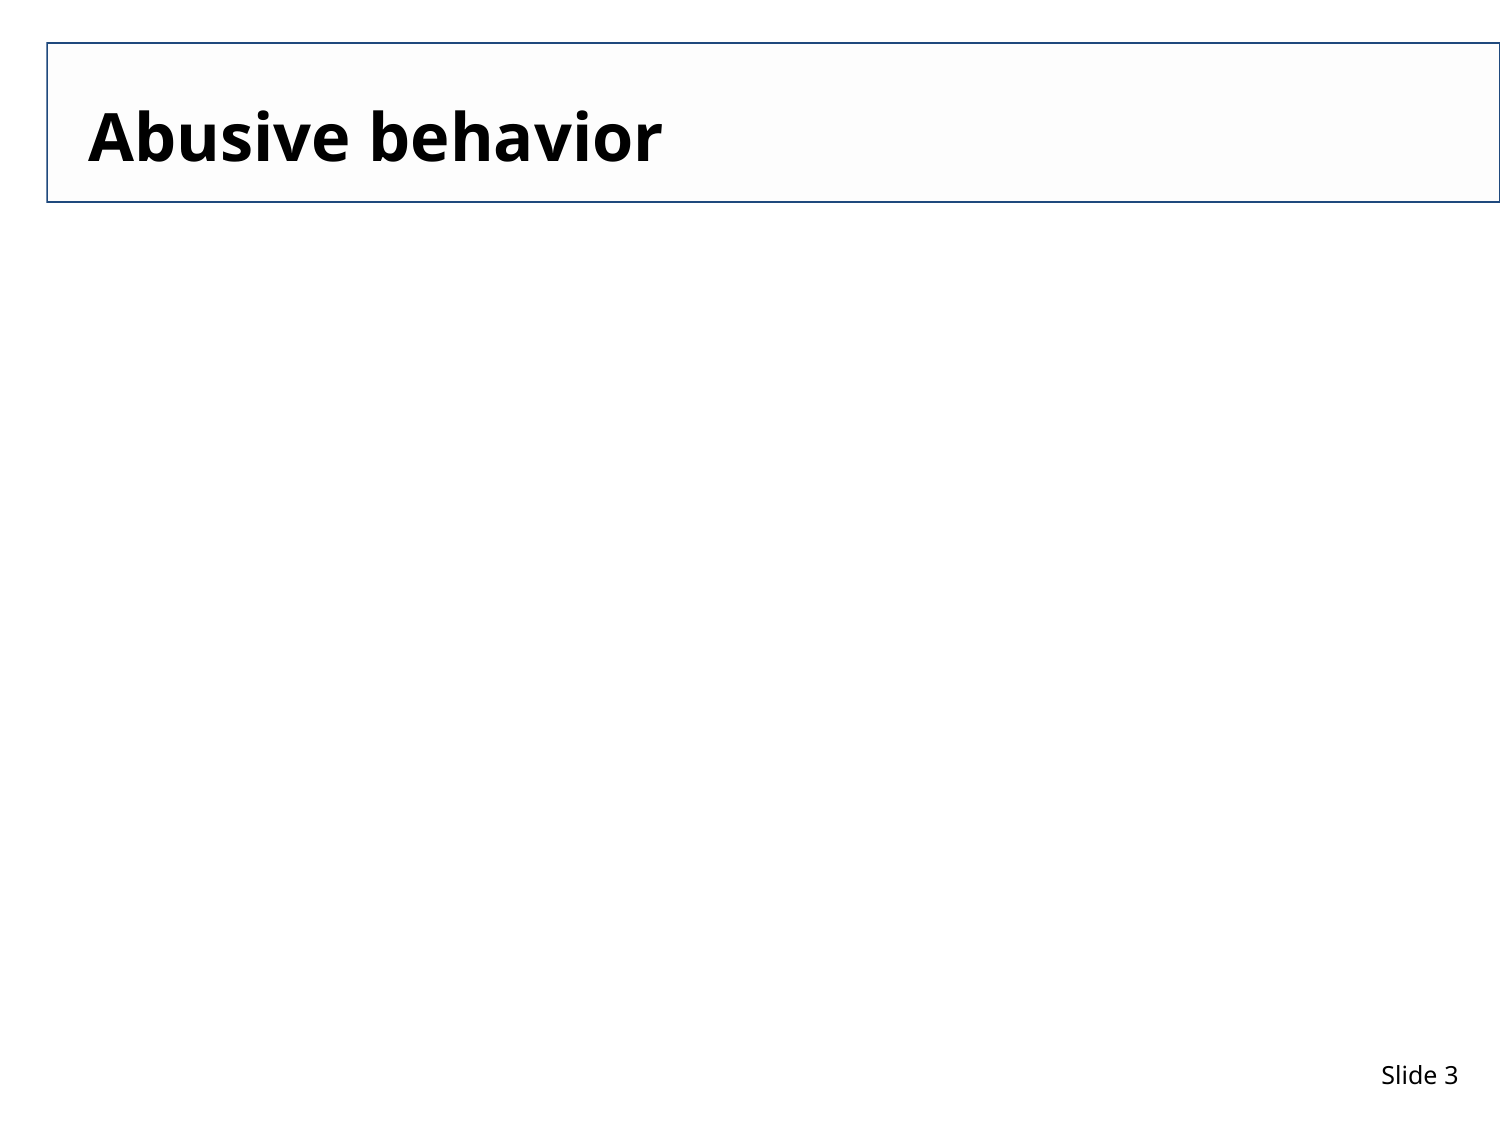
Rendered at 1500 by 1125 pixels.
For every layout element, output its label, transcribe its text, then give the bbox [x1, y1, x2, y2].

text_box Abusive behavior [88, 42, 1469, 176]
